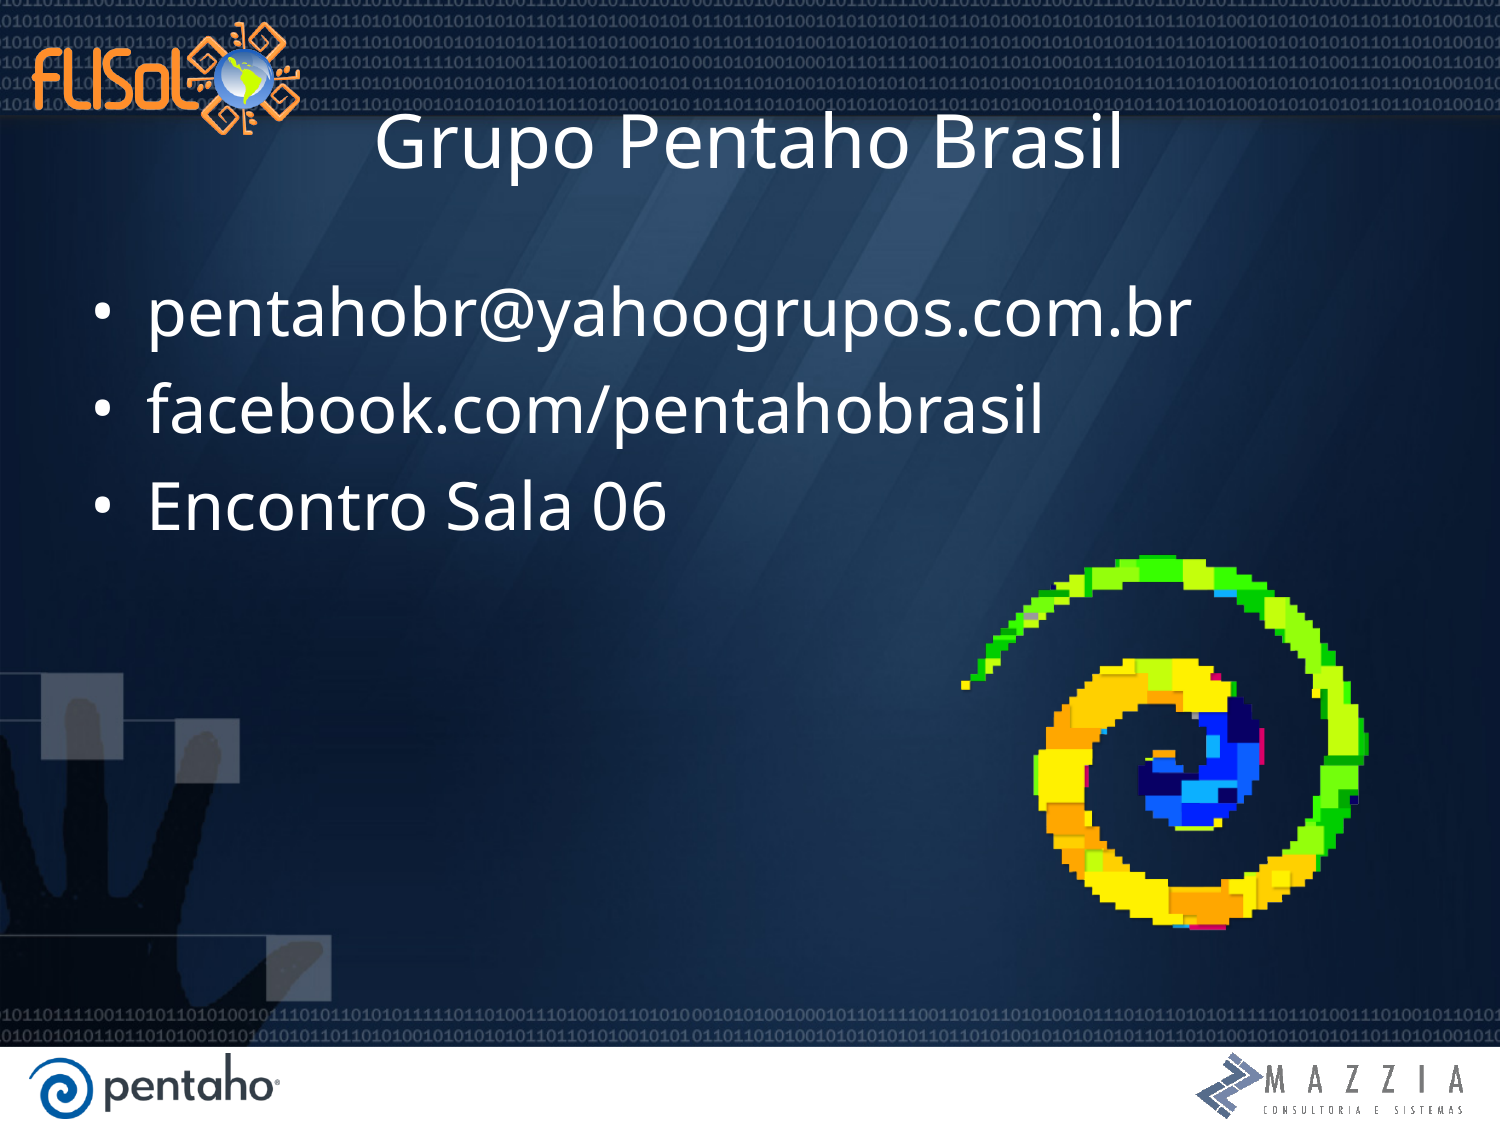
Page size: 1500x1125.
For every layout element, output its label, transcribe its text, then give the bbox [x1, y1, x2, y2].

picture [1195, 1052, 1463, 1119]
list pentahobr@yahoogrupos.com.br facebook.com/pentahobrasil Encontro Sala 06 [75, 262, 1426, 1005]
picture [0, 0, 1500, 1046]
title Grupo Pentaho Brasil [75, 45, 1426, 233]
picture [29, 1053, 280, 1119]
